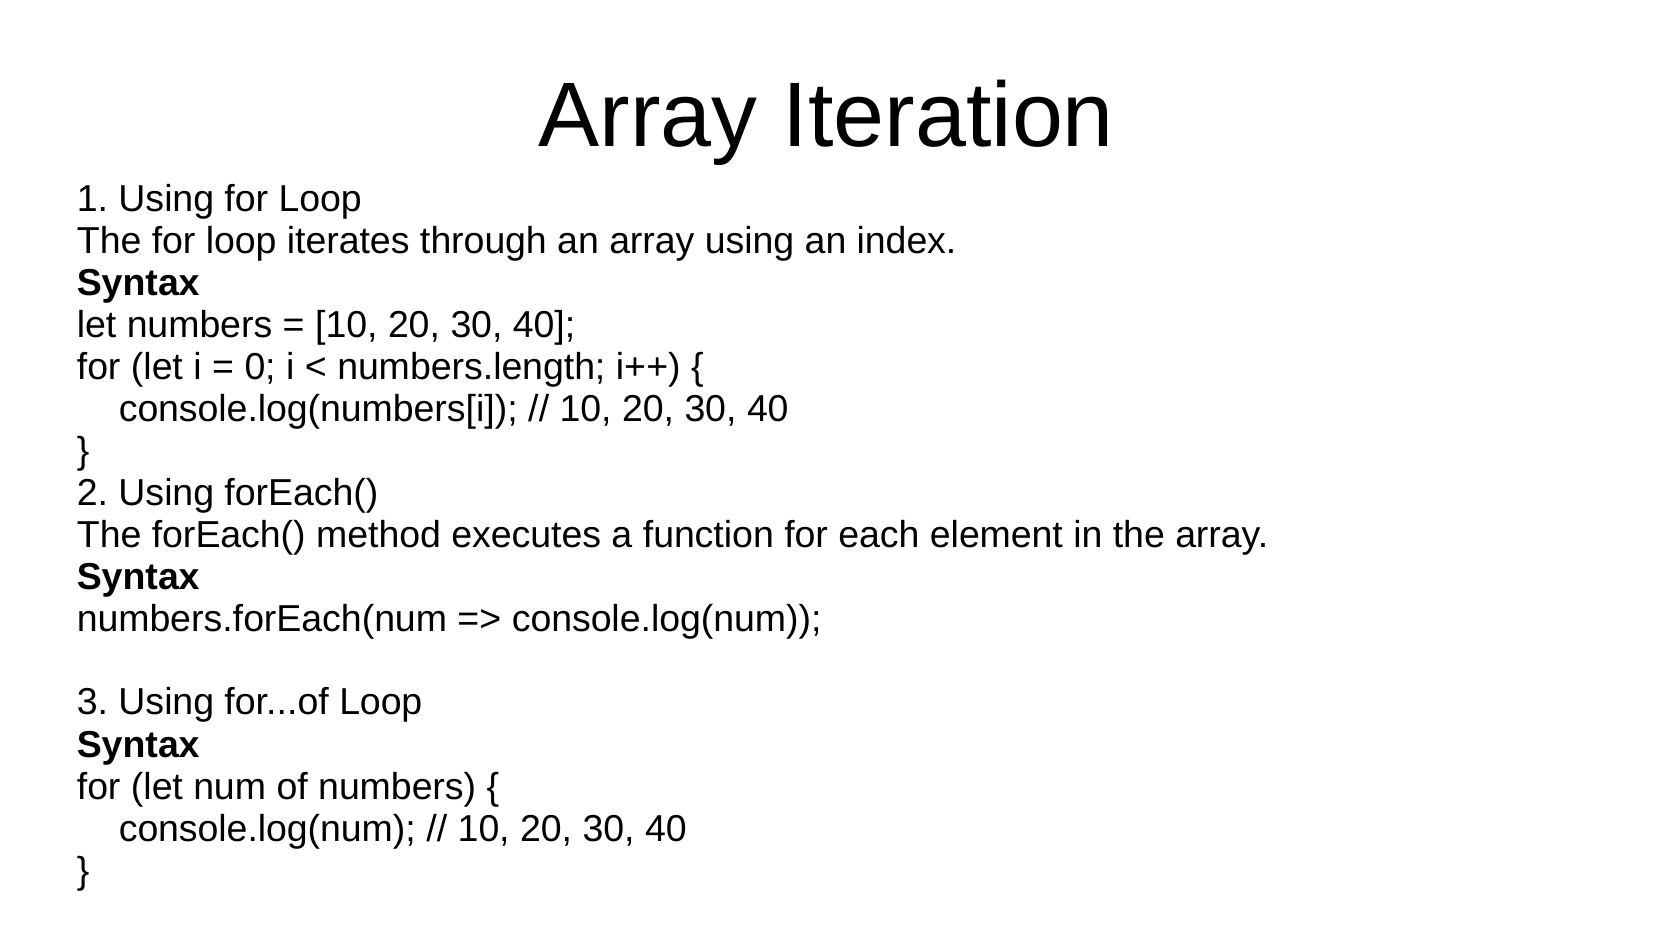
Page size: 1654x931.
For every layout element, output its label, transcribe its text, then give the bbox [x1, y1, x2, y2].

title Array Iteration [82, 37, 1571, 193]
subtitle 1. Using for Loop The for loop iterates through an array using an index. Syntax let numbers = [10, 20, 30, 40]; for (let i = 0; i < numbers.length; i++) { console.log(numbers[i]); // 10, 20, 30, 40 } 2. Using forEach() The forEach() method executes a function for each element in the array. Syntax numbers.forEach(num => console.log(num)); 3. Using for...of Loop Syntax for (let num of numbers) { console.log(num); // 10, 20, 30, 40 } [76, 177, 1565, 931]
